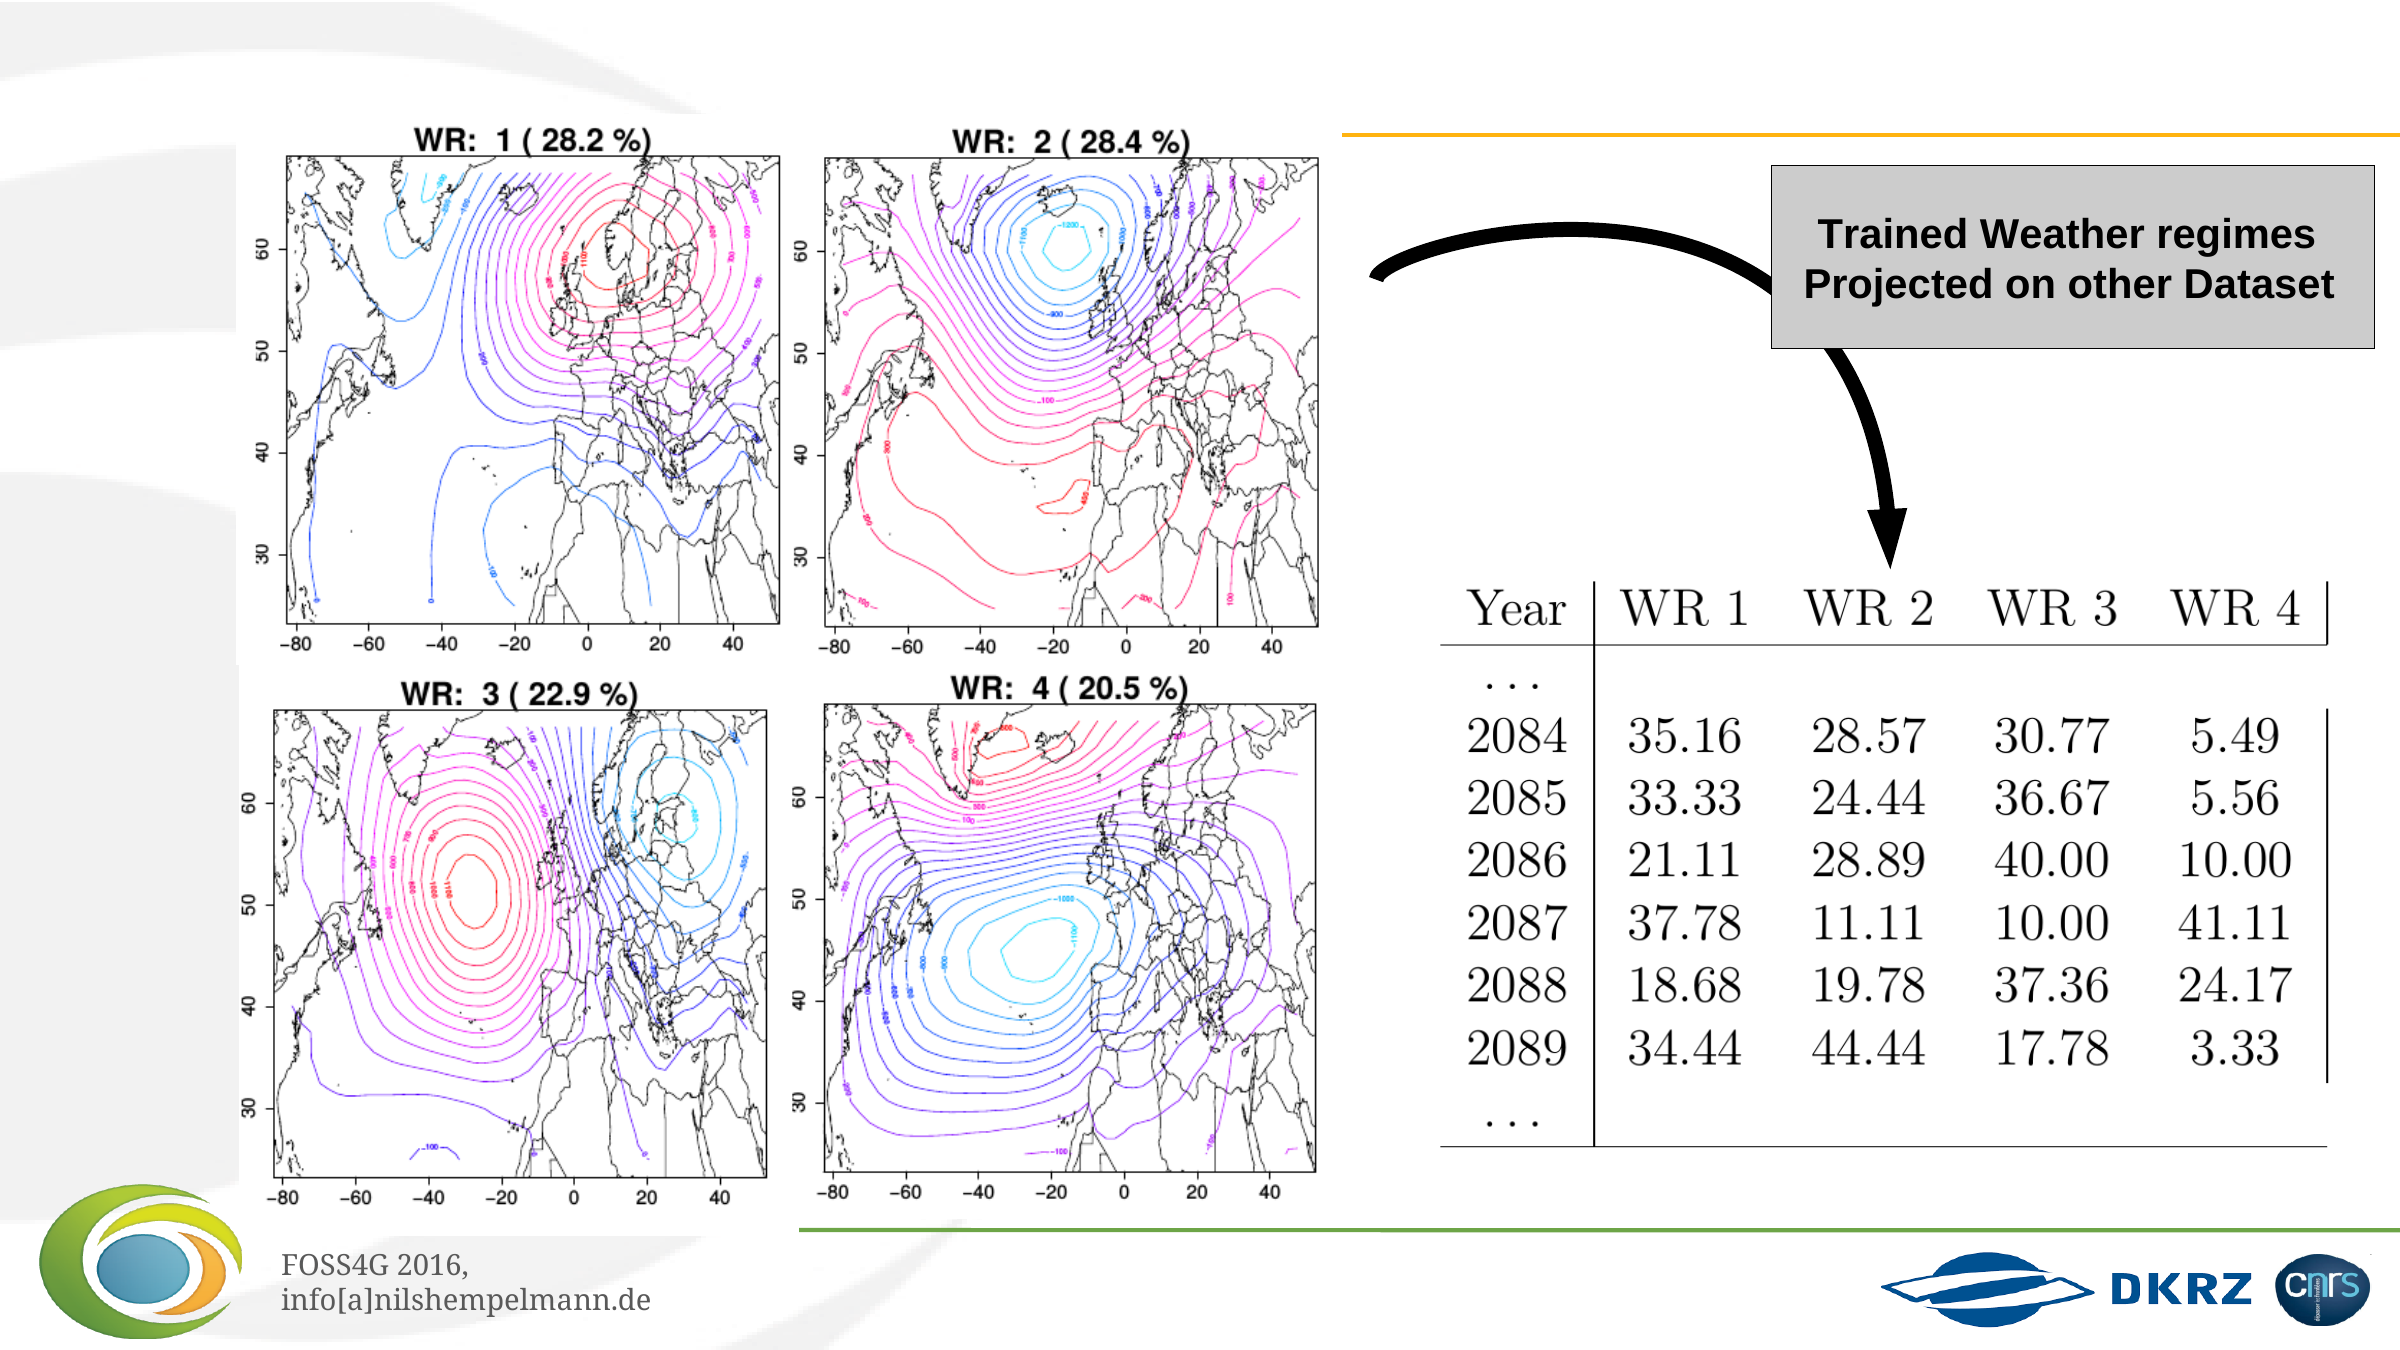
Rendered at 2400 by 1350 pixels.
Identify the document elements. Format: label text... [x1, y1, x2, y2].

picture [0, 0, 2400, 1350]
text_box Trained Weather regimes Projected on other Dataset [1771, 165, 2375, 349]
